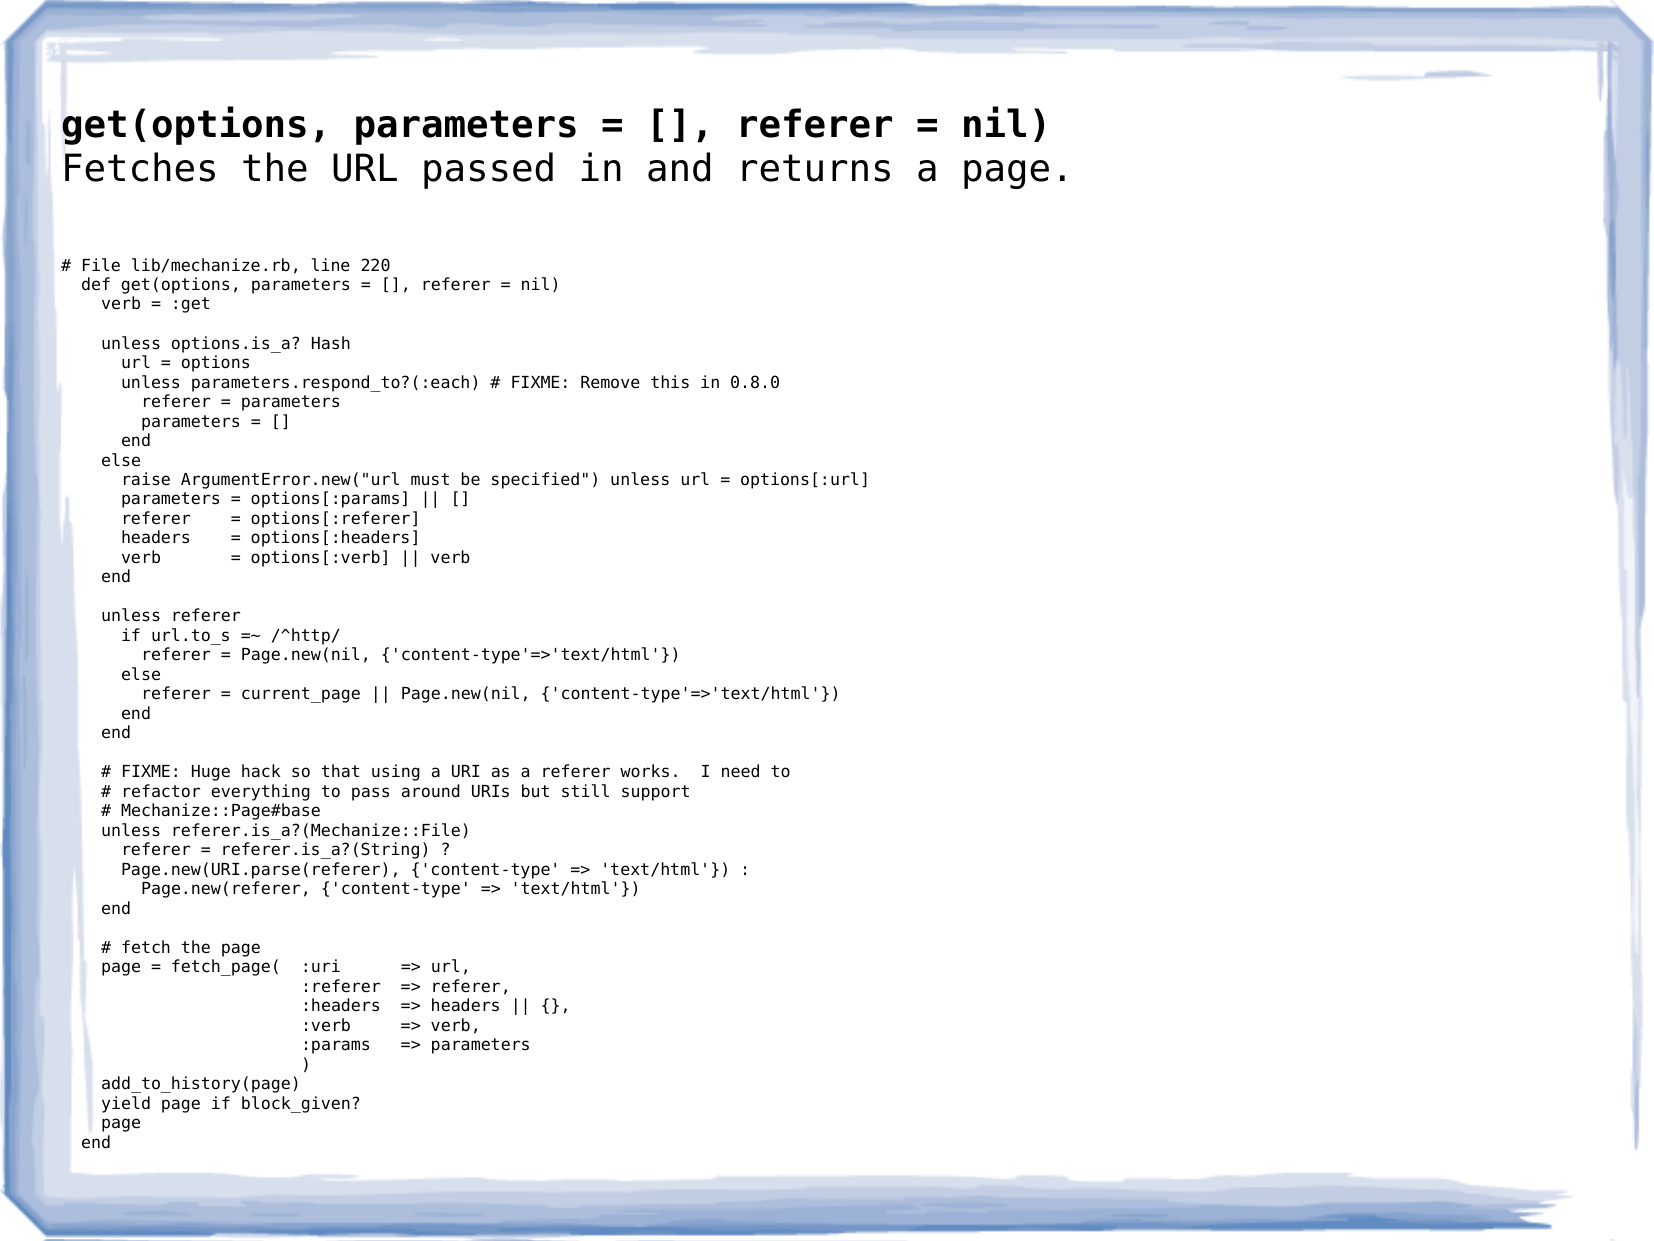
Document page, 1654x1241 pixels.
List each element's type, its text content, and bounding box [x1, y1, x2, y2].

subtitle get(options, parameters = [], referer = nil) Fetches the URL passed in and returns a page. # File lib/mechanize.rb, line 220 def get(options, parameters = [], referer = nil) verb = :get unless options.is_a? Hash url = options unless parameters.respond_to?(:each) # FIXME: Remove this in 0.8.0 referer = parameters parameters = [] end else raise ArgumentError.new("url must be specified") unless url = options[:url] parameters = options[:params] || [] referer = options[:referer] headers = options[:headers] verb = options[:verb] || verb end unless referer if url.to_s =~ /^http/ referer = Page.new(nil, {'content-type'=>'text/html'}) else referer = current_page || Page.new(nil, {'content-type'=>'text/html'}) end end # FIXME: Huge hack so that using a URI as a referer works. I need to # refactor everything to pass around URIs but still support # Mechanize::Page#base unless referer.is_a?(Mechanize::File) referer = referer.is_a?(String) ? Page.new(URI.parse(referer), {'content-type' => 'text/html'}) : Page.new(referer, {'content-type' => 'text/html'}) end # fetch the page page = fetch_page( :uri => url, :referer => referer, :headers => headers || {}, :verb => verb, :params => parameters ) add_to_history(page) yield page if block_given? page end [61, 88, 1550, 1168]
picture [0, 0, 1654, 1241]
